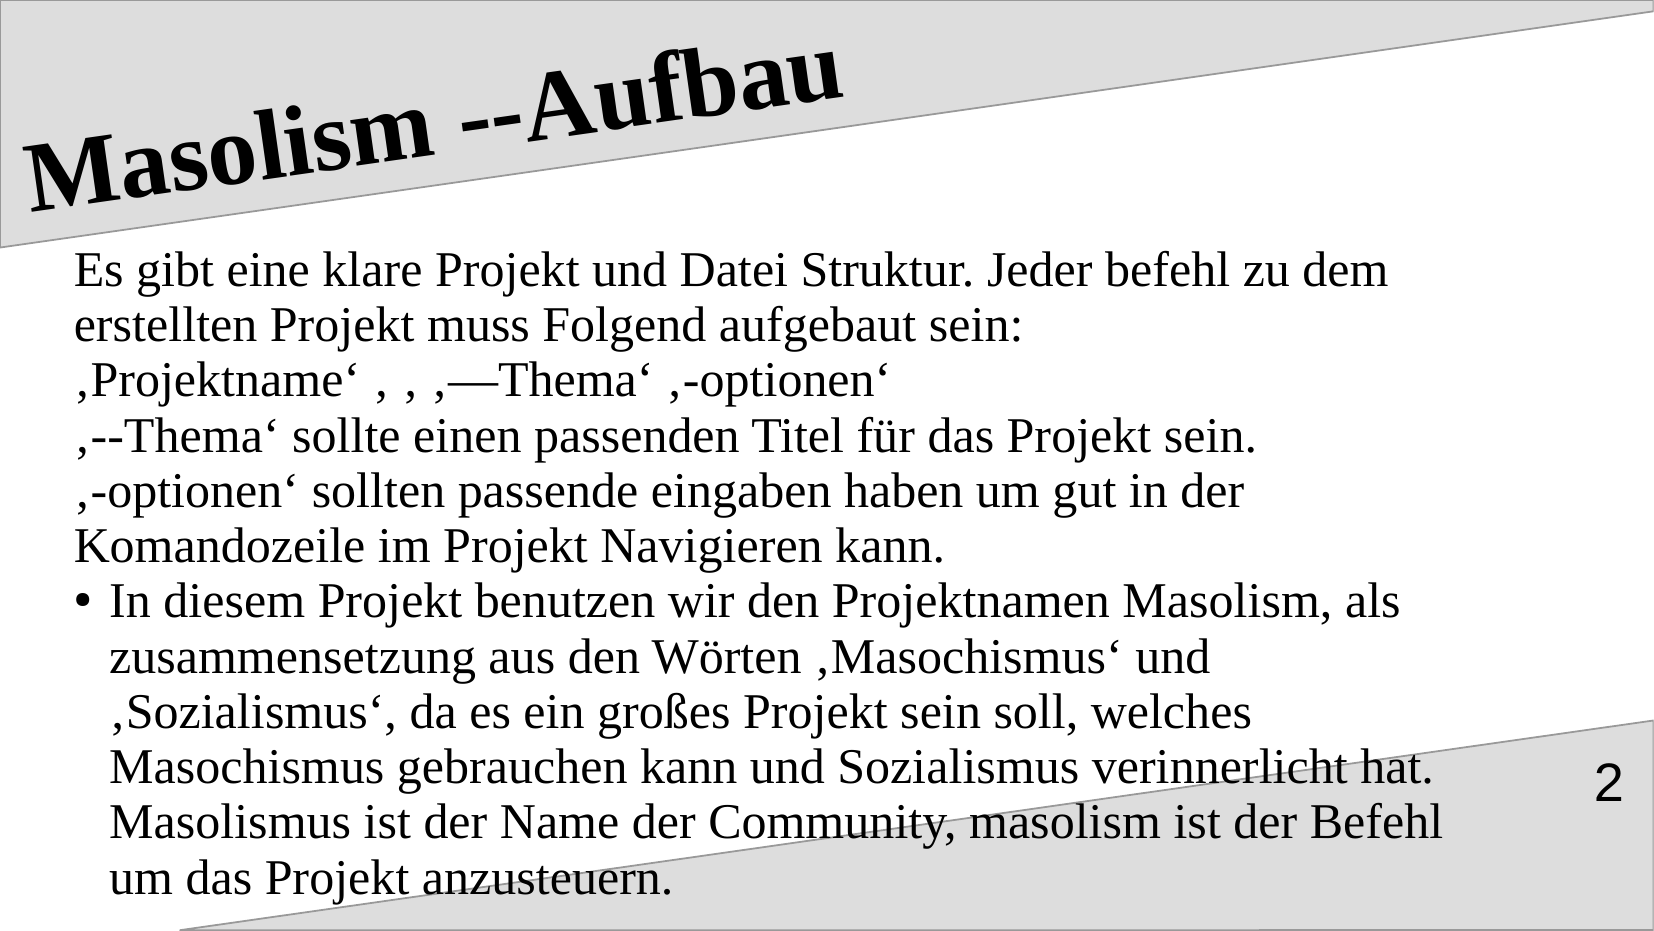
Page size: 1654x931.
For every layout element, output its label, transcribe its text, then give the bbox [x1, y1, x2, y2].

text_box Es gibt eine klare Projekt und Datei Struktur. Jeder befehl zu dem erstellten Projekt muss Folgend aufgebaut sein: ‚Projektname‘ ‚ ‚ ‚—Thema‘ ‚-optionen‘ ‚--Thema‘ sollte einen passenden Titel für das Projekt sein. ‚-optionen‘ sollten passende eingaben haben um gut in der Komandozeile im Projekt Navigieren kann. In diesem Projekt benutzen wir den Projektnamen Masolism, als zusammensetzung aus den Wörten ‚Masochismus‘ und ‚Sozialismus‘, da es ein großes Projekt sein soll, welches Masochismus gebrauchen kann und Sozialismus verinnerlicht hat. Masolismus ist der Name der Community, masolism ist der Befehl um das Projekt anzusteuern. [59, 234, 1506, 857]
title Masolism --Aufbau [11, 0, 1495, 235]
